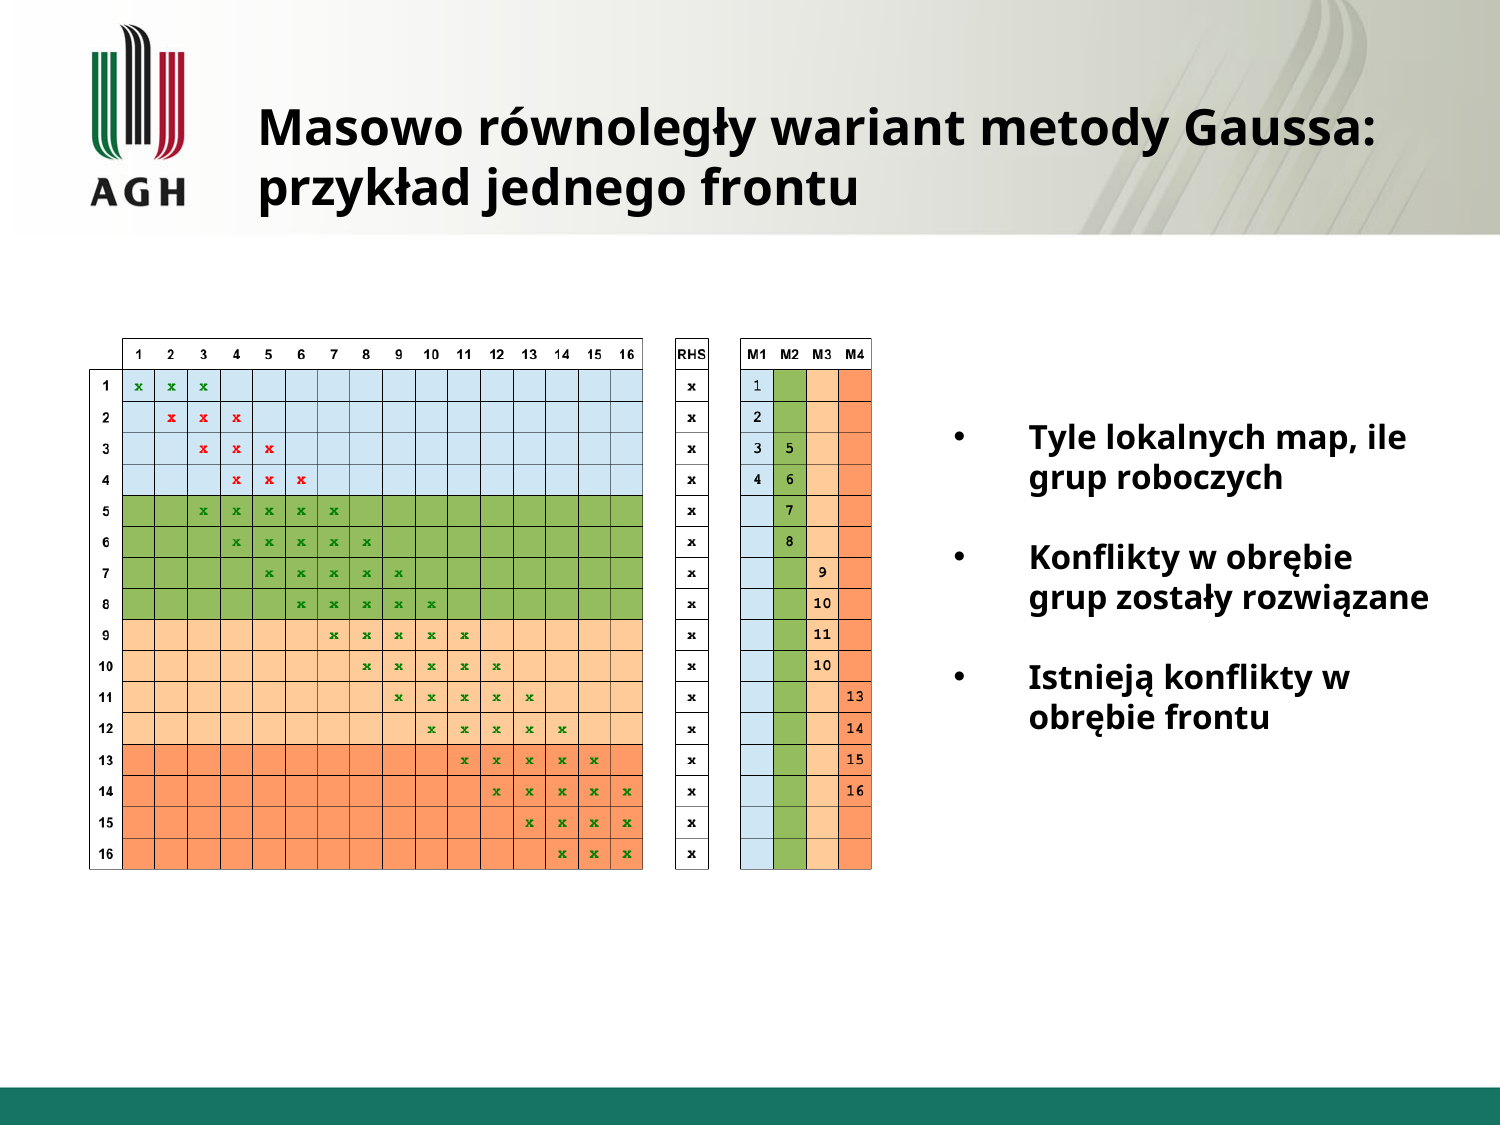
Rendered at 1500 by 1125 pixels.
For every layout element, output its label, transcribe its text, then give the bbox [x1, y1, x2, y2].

picture [0, 0, 1500, 1125]
title Masowo równoległy wariant metody Gaussa: przykład jednego frontu [242, 78, 1425, 233]
text_box Tyle lokalnych map, ile grup roboczych Konflikty w obrębie grup zostały rozwiązane Istnieją konflikty w obrębie frontu [938, 408, 1447, 744]
